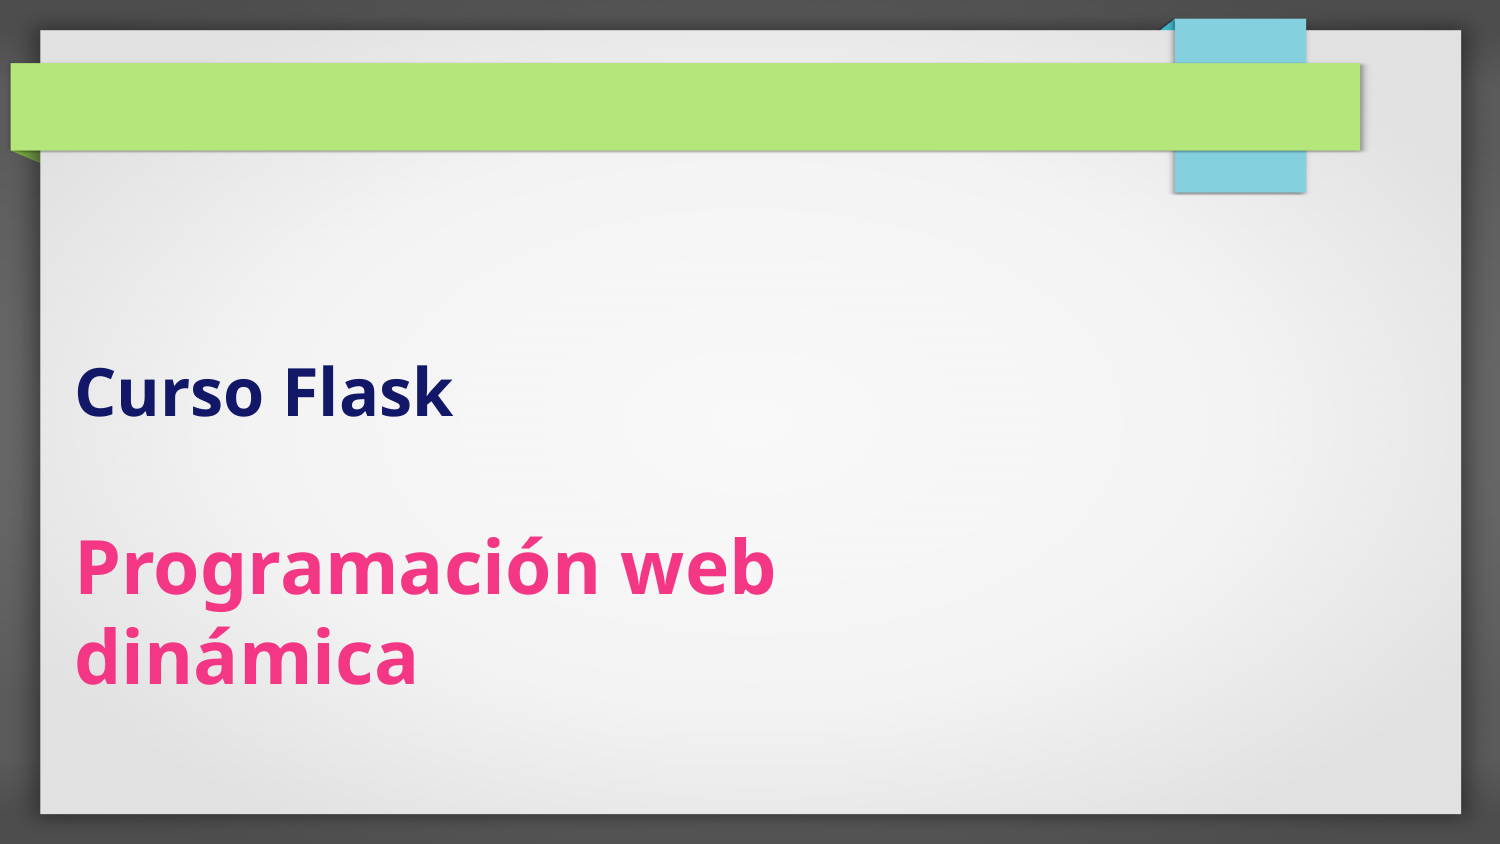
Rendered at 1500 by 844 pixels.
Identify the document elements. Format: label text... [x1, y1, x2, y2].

title Curso Flask Programación web dinámica [59, 520, 863, 715]
picture [0, 0, 1500, 844]
